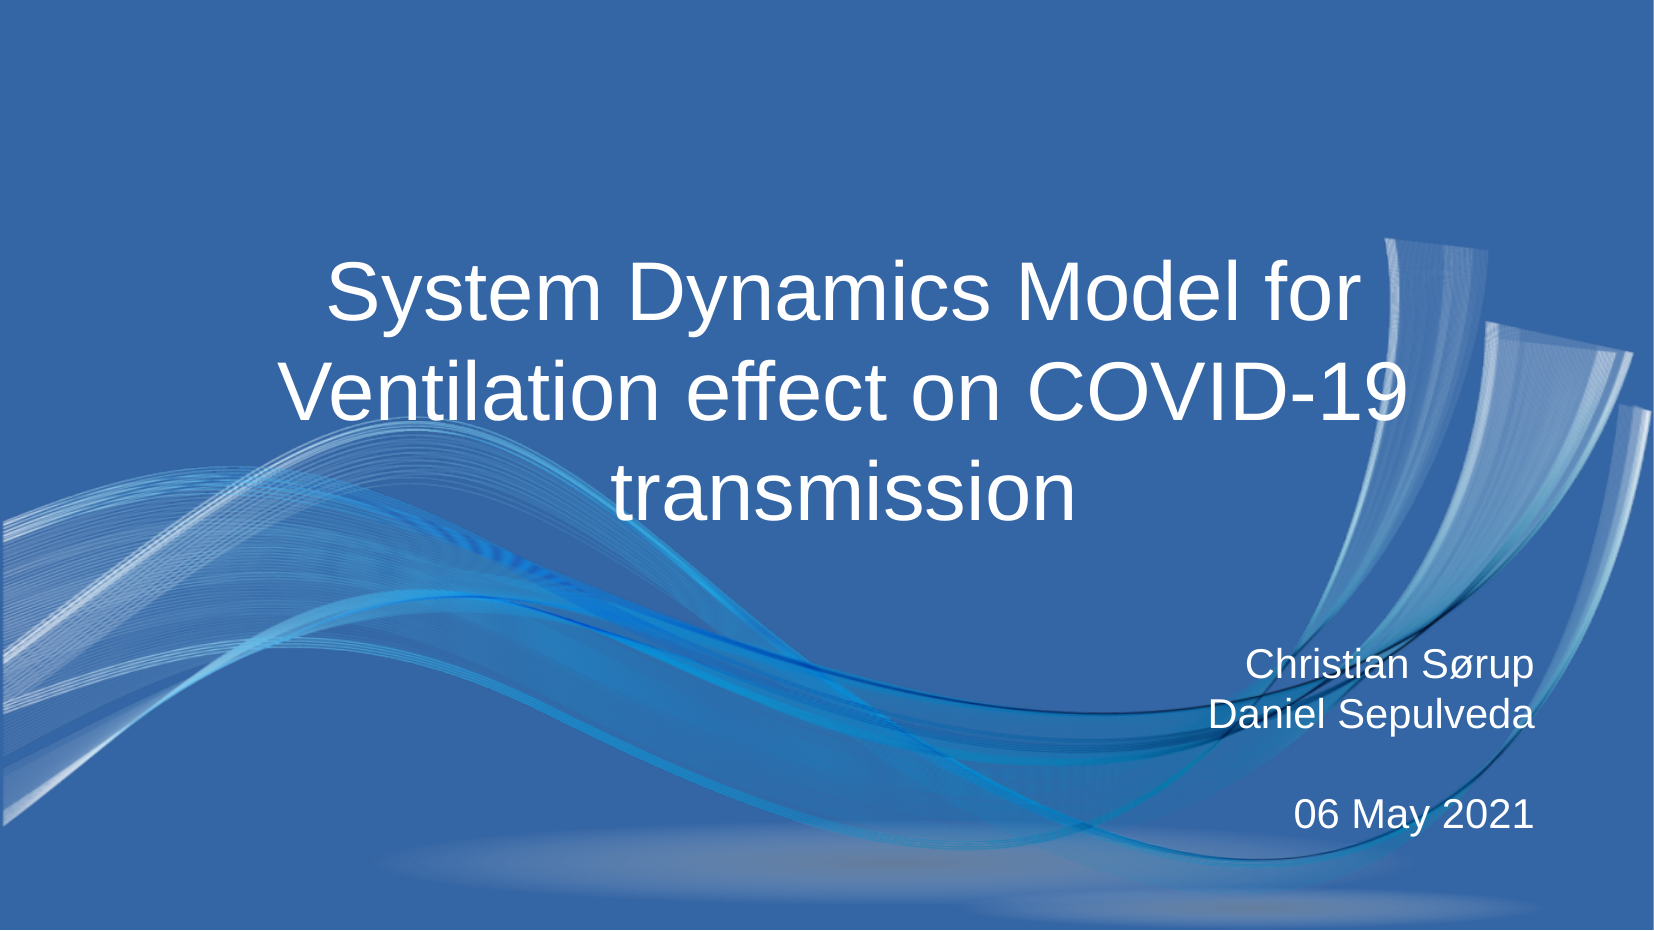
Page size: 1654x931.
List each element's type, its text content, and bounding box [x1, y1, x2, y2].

picture [0, 236, 1654, 930]
text_box System Dynamics Model for Ventilation effect on COVID-19 transmission Christian Sørup Daniel Sepulveda 06 May 2021 [153, 448, 1535, 626]
